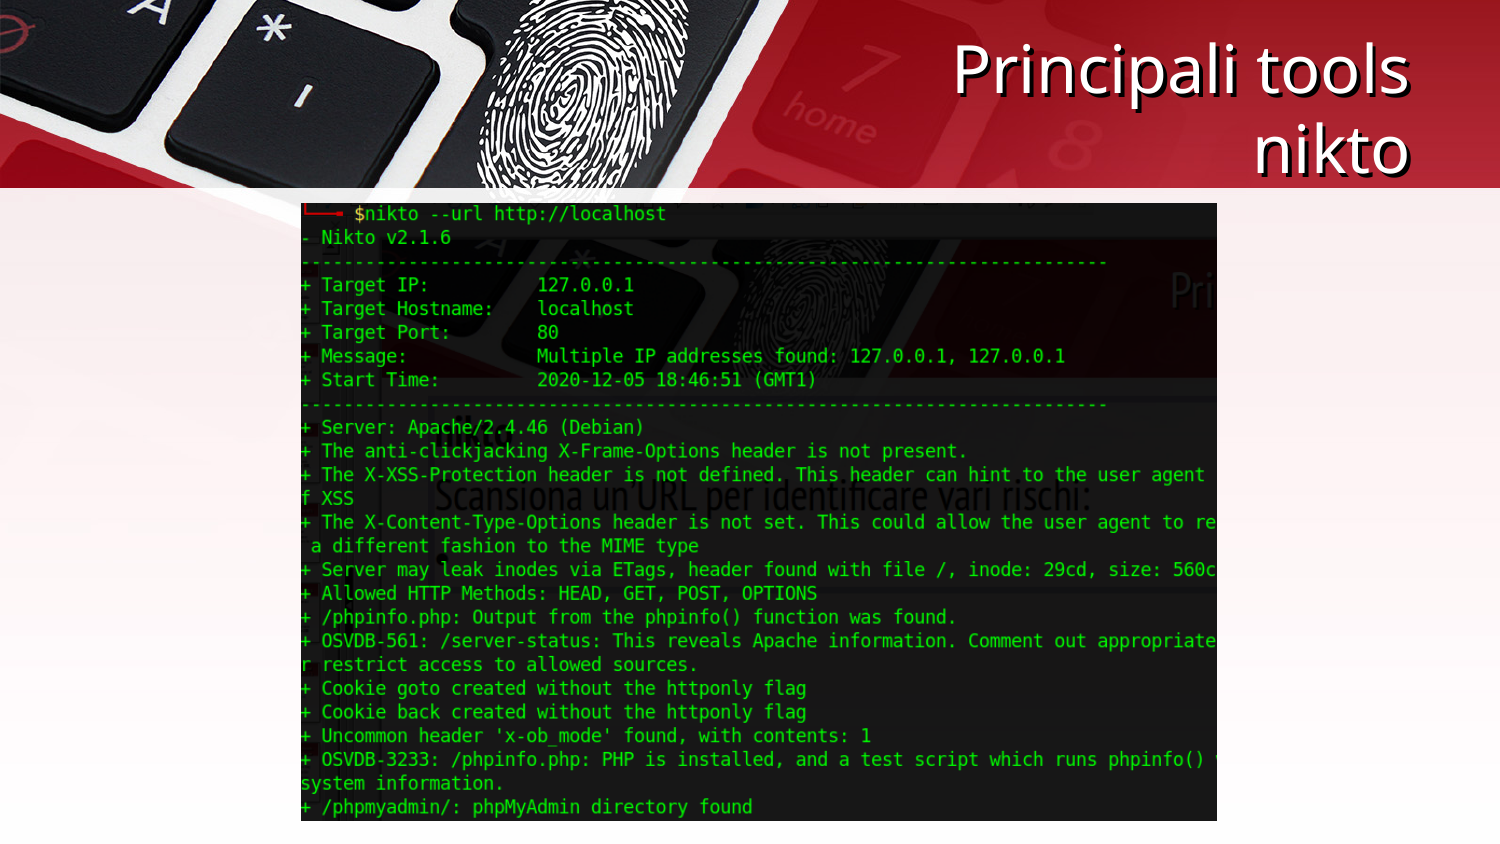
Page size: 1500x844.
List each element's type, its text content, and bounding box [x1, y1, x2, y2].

title Principali tools nikto [73, 46, 1427, 168]
picture [0, 0, 1500, 844]
